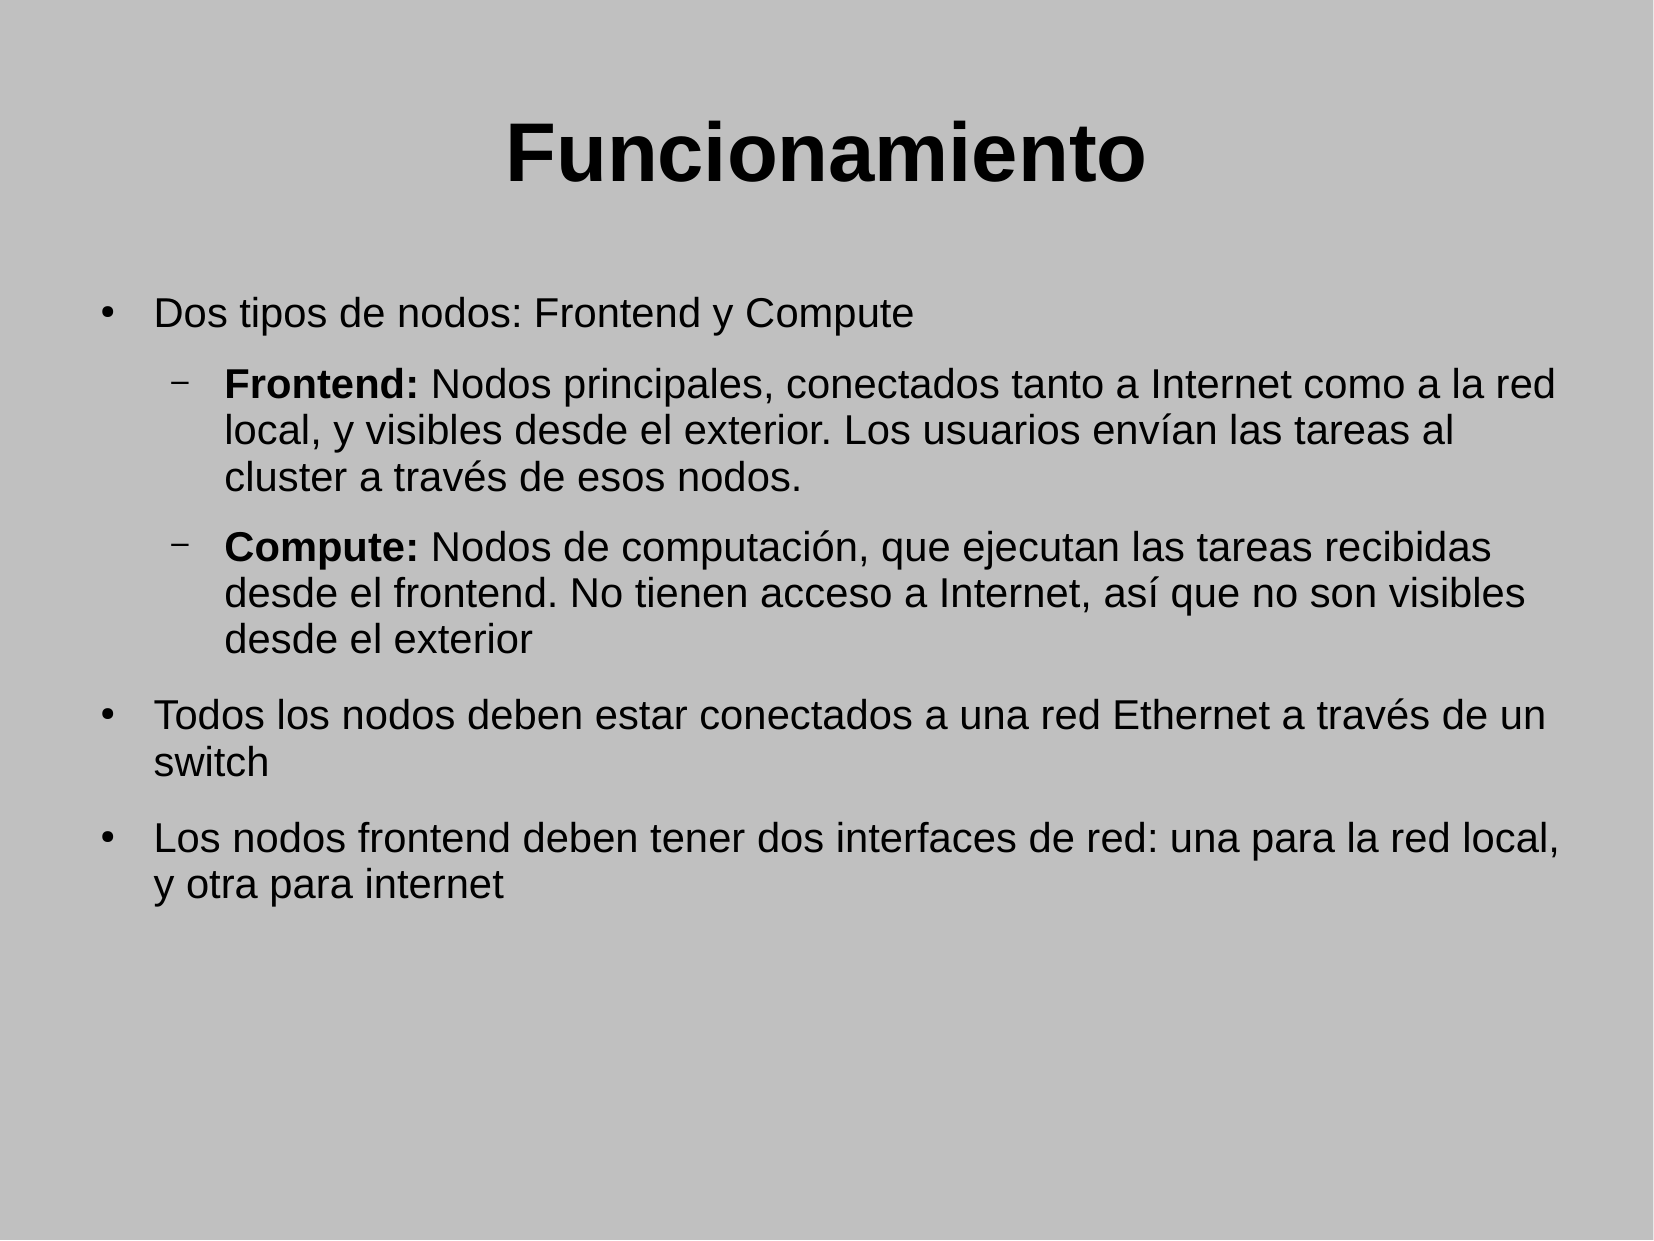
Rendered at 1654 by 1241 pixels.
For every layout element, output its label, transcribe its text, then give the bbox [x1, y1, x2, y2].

title Funcionamiento [82, 49, 1571, 257]
list Dos tipos de nodos: Frontend y Compute Frontend: Nodos principales, conectados tanto a Internet como a la red local, y visibles desde el exterior. Los usuarios envían las tareas al cluster a través de esos nodos. Compute: Nodos de computación, que ejecutan las tareas recibidas desde el frontend. No tienen acceso a Internet, así que no son visibles desde el exterior Todos los nodos deben estar conectados a una red Ethernet a través de un switch Los nodos frontend deben tener dos interfaces de red: una para la red local, y otra para internet [82, 290, 1571, 1010]
